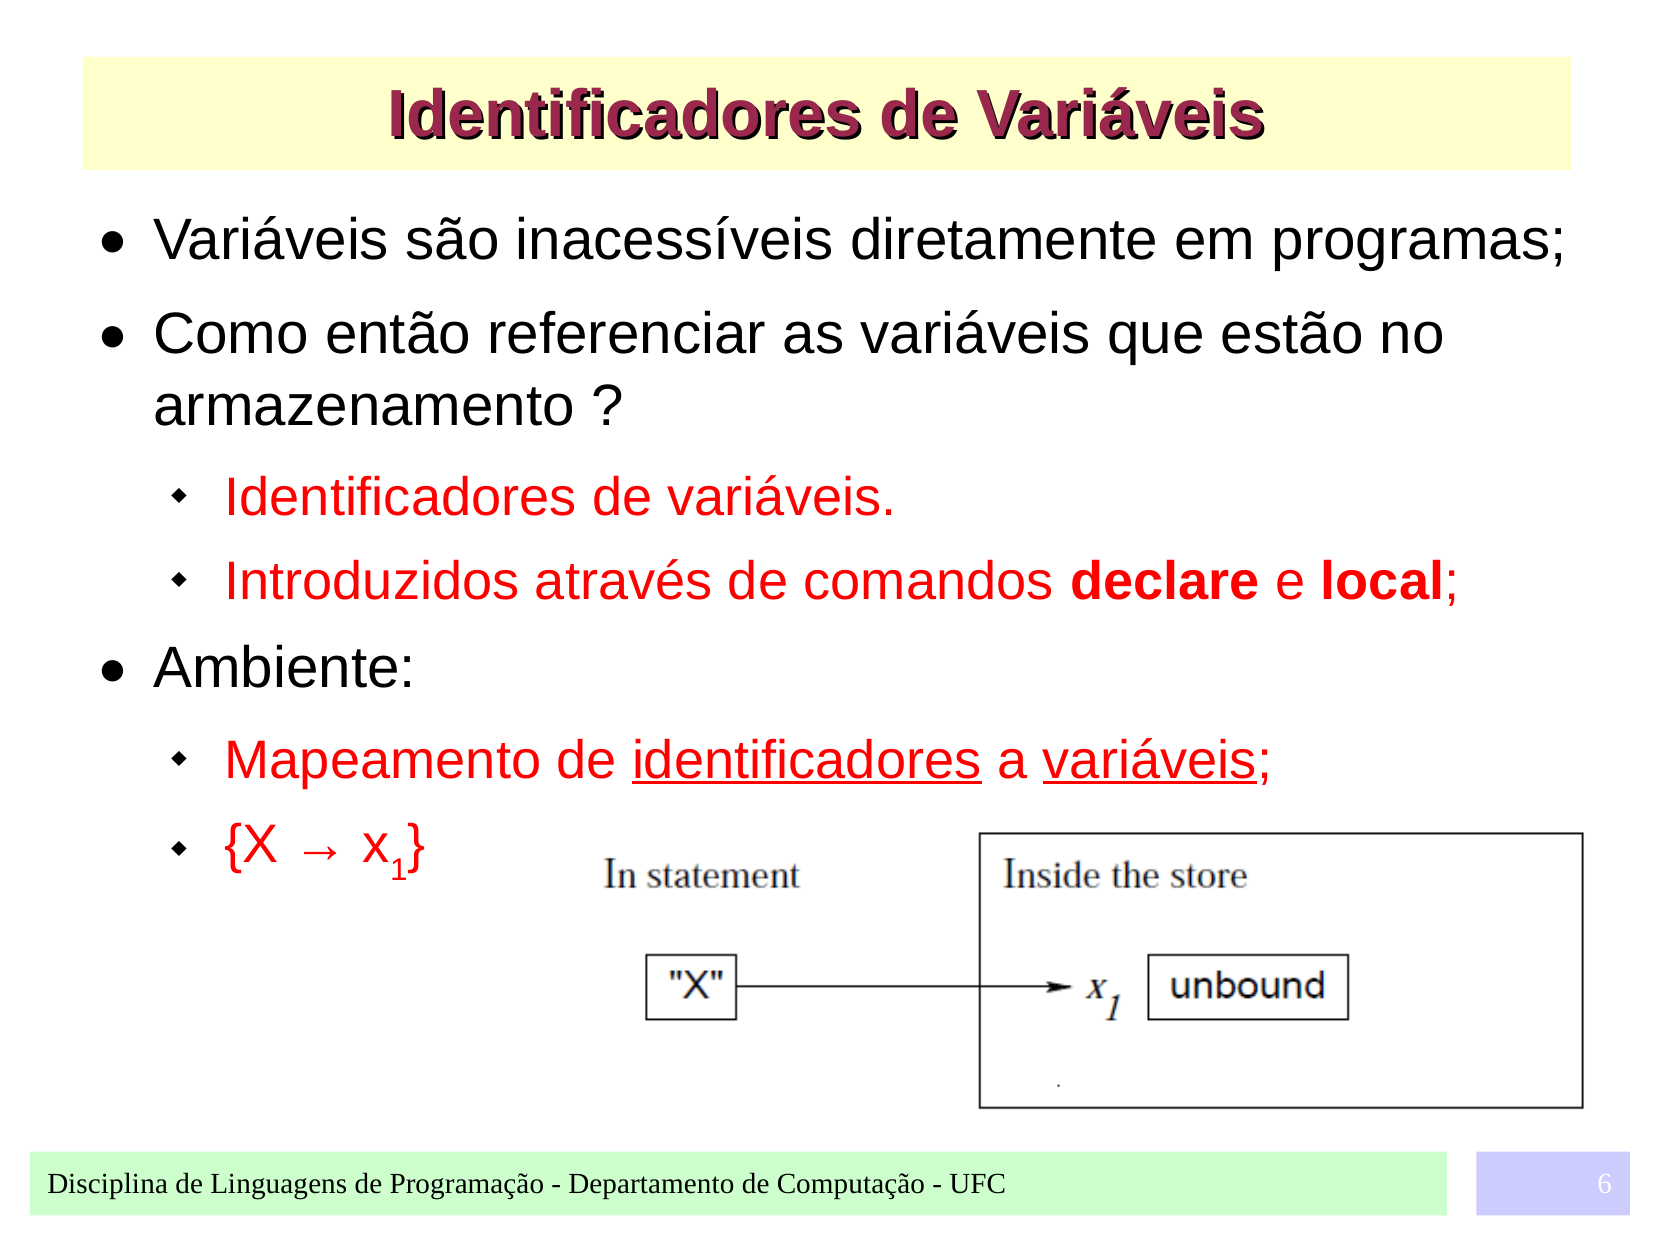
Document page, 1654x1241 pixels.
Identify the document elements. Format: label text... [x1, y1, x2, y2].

title Identificadores de Variáveis [82, 56, 1571, 170]
picture [589, 820, 1595, 1111]
list Variáveis são inacessíveis diretamente em programas; Como então referenciar as variáveis que estão no armazenamento ? Identificadores de variáveis. Introduzidos através de comandos declare e local; Ambiente: Mapeamento de identificadores a variáveis; {X → x1} [82, 206, 1571, 1108]
